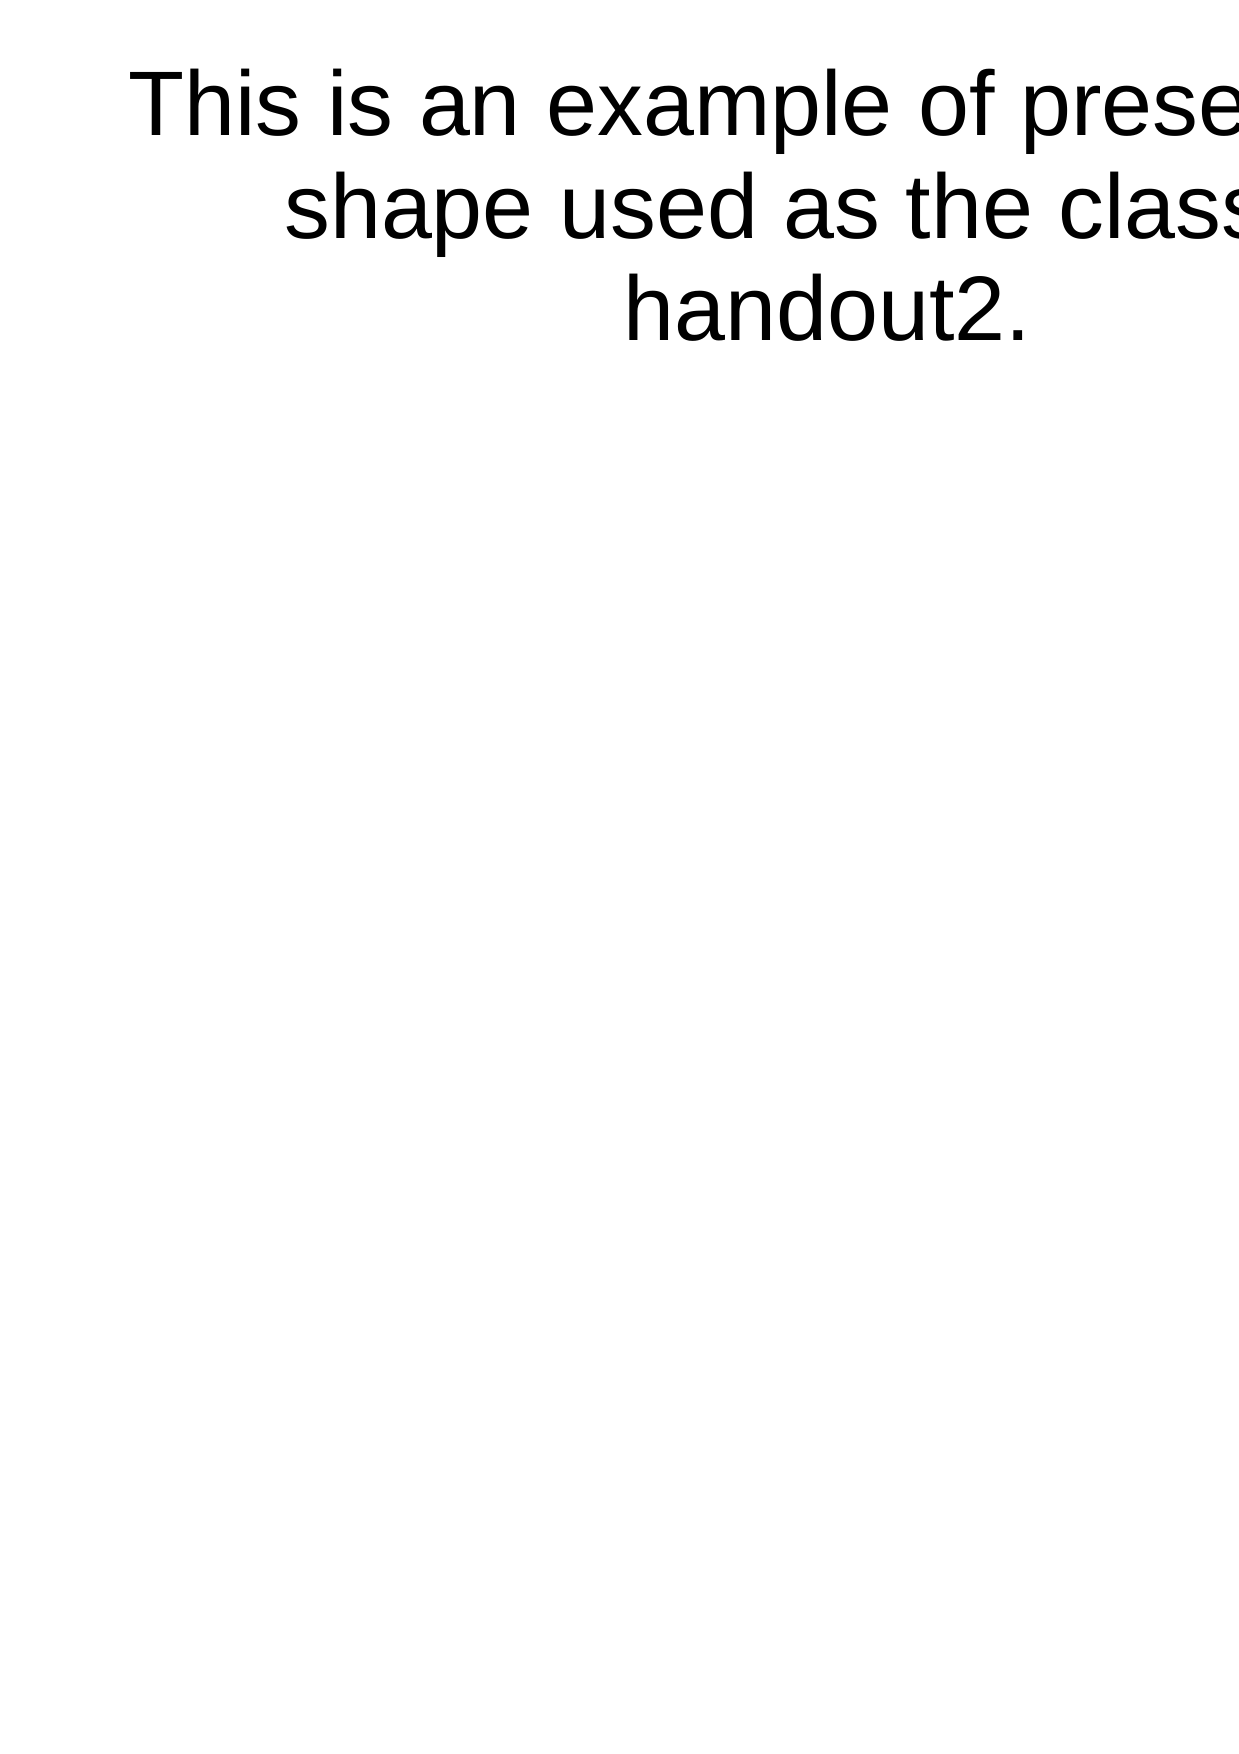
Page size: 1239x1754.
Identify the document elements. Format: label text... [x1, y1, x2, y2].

title This is an example of presentation shape used as the class of handout2. [121, 102, 1239, 311]
